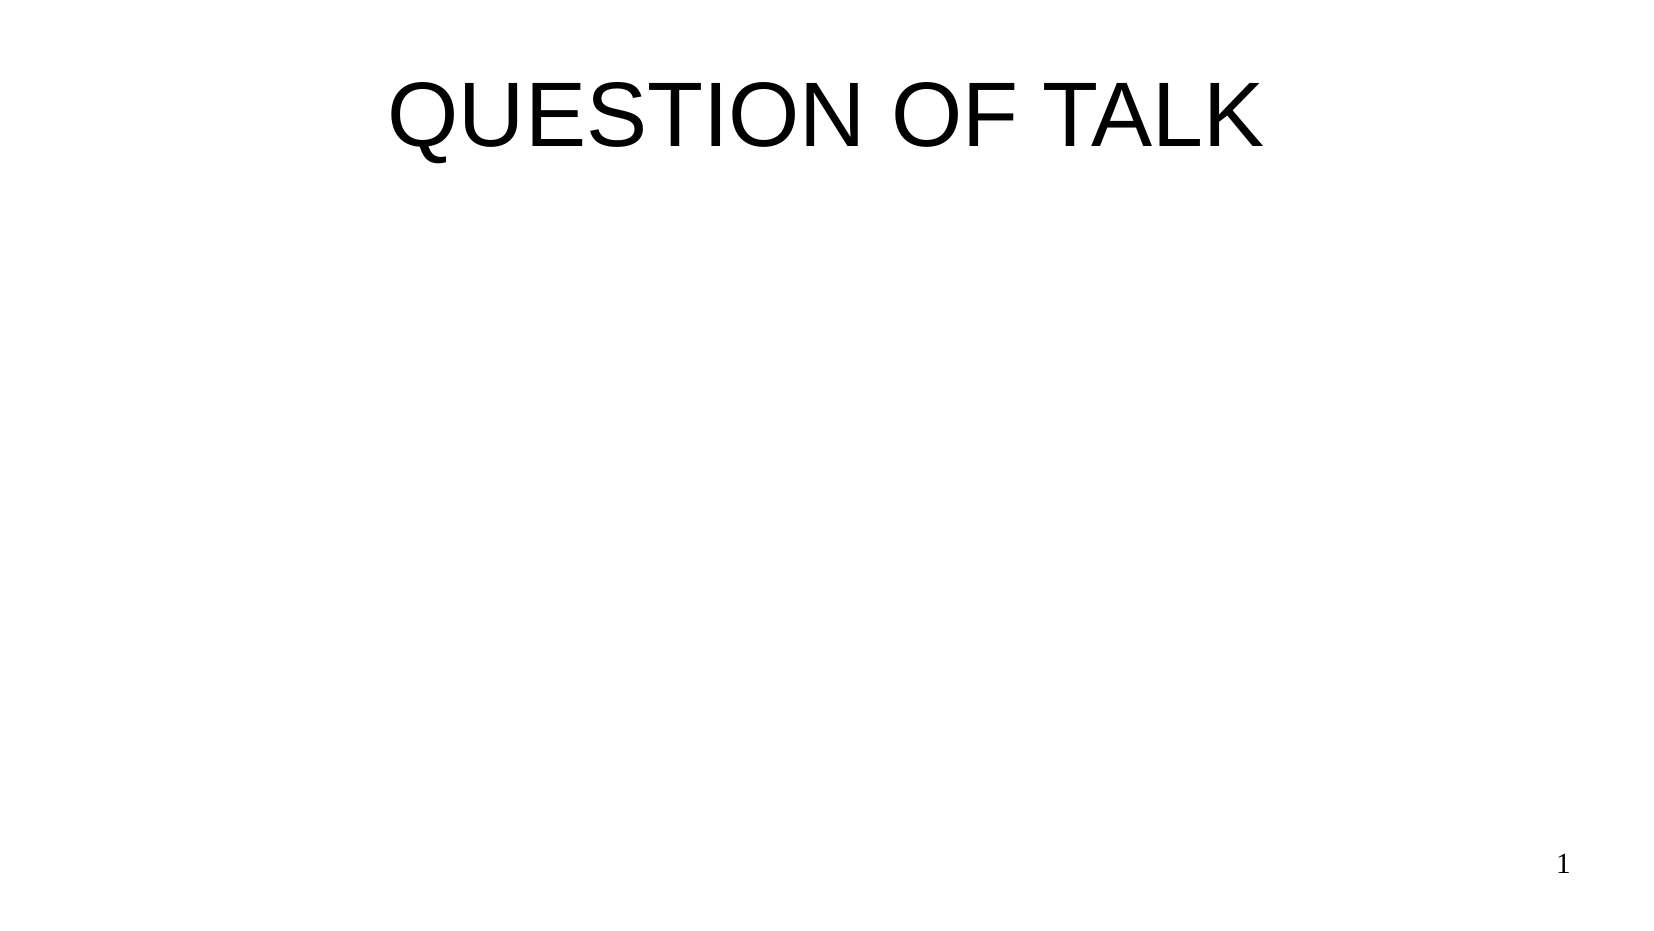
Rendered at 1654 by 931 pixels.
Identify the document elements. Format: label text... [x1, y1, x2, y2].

title QUESTION OF TALK [82, 37, 1571, 193]
